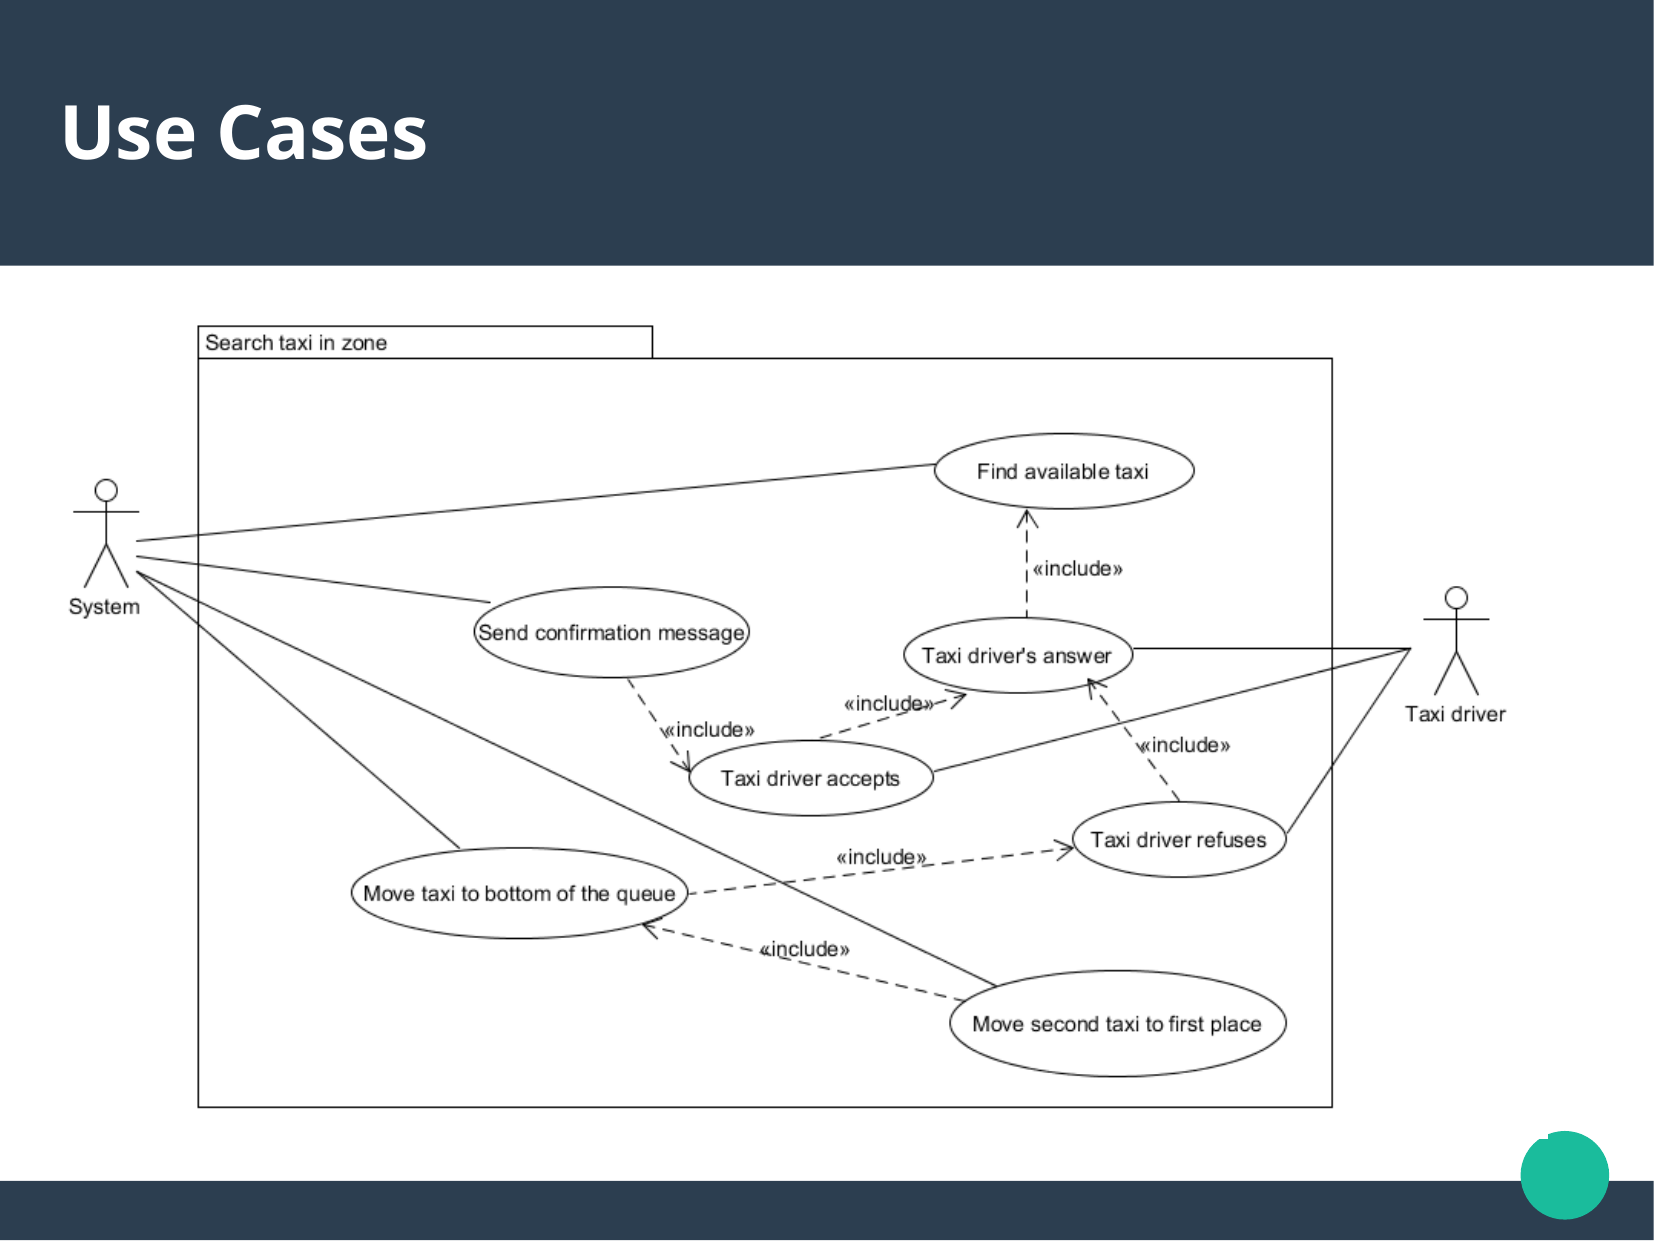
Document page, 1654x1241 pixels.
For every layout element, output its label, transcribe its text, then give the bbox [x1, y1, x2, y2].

picture [29, 295, 1548, 1139]
title Use Cases [59, 49, 1595, 207]
